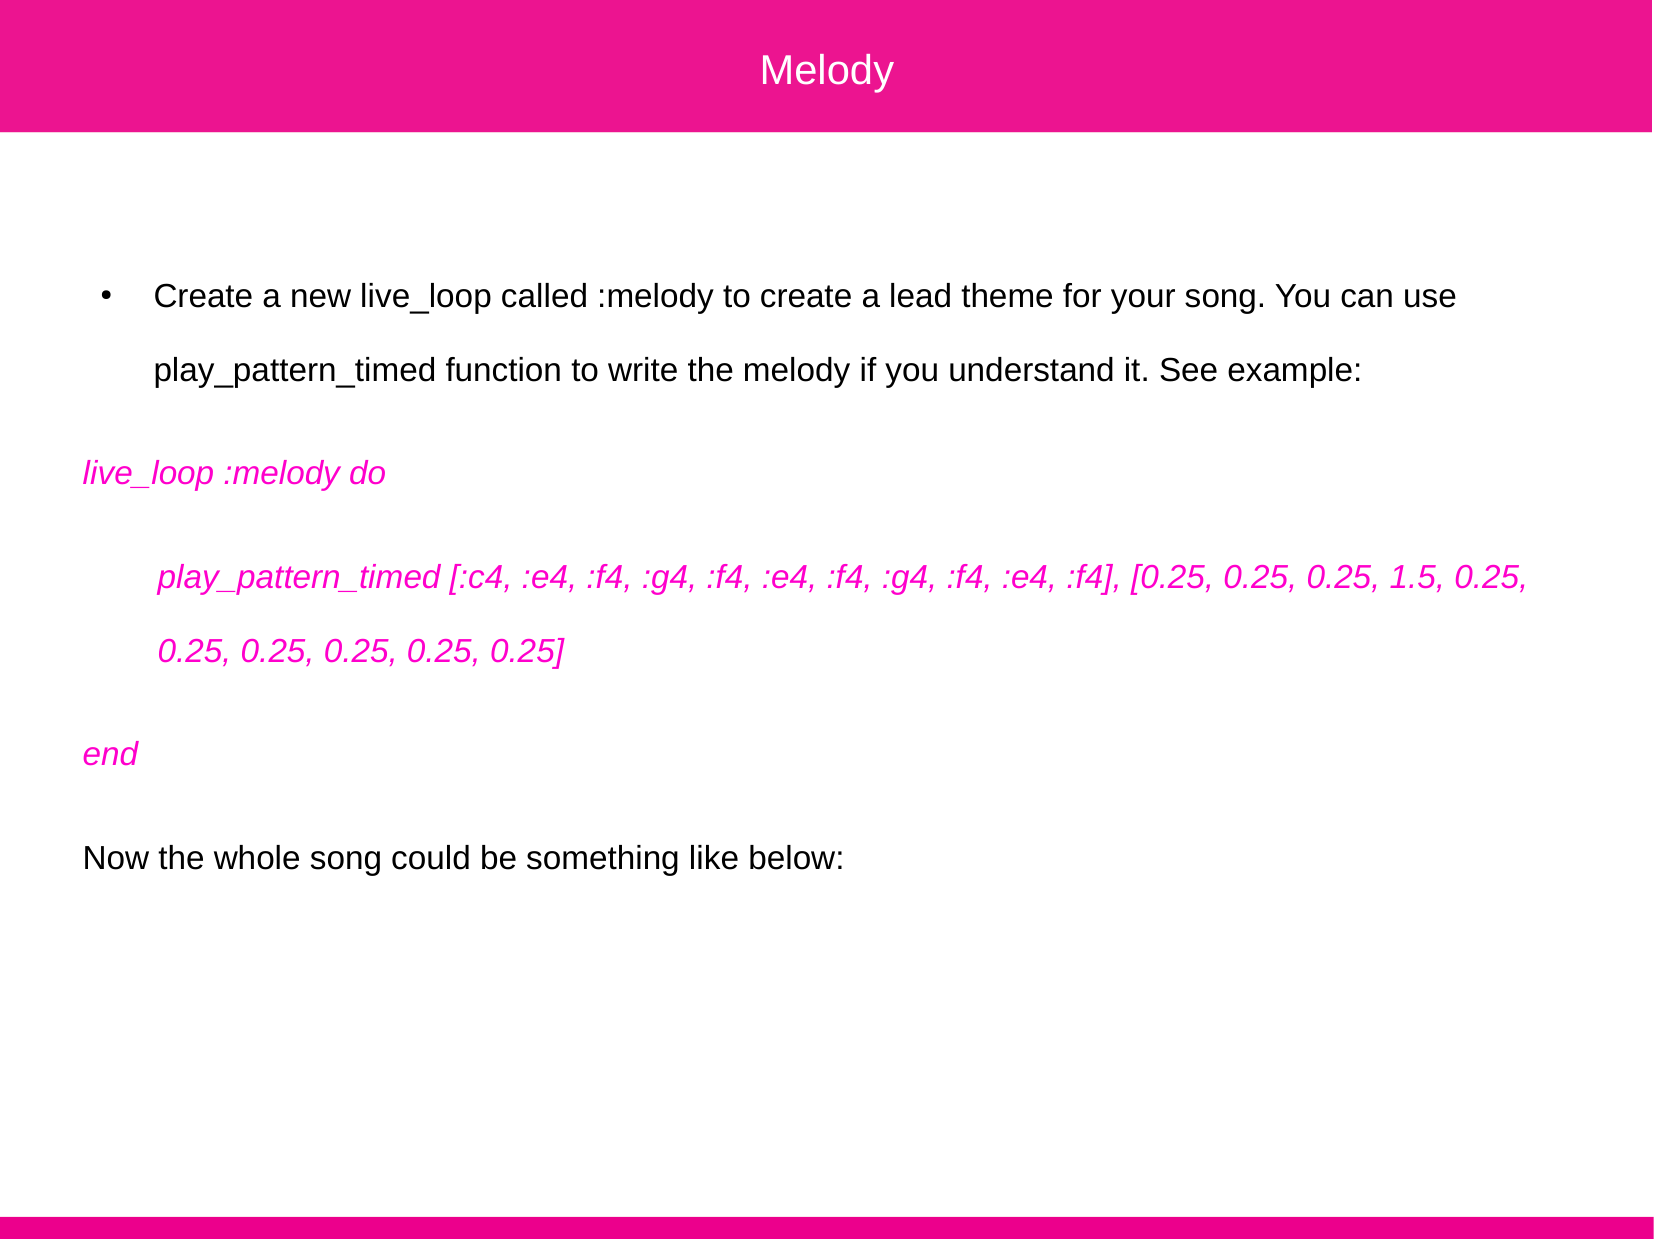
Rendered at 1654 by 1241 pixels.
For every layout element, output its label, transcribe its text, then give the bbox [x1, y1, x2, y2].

picture [0, 0, 1654, 1241]
list Create a new live_loop called :melody to create a lead theme for your song. You can use play_pattern_timed function to write the melody if you understand it. See example: live_loop :melody do play_pattern_timed [:c4, :e4, :f4, :g4, :f4, :e4, :f4, :g4, :f4, :e4, :f4], [0.25, 0.25, 0.25, 1.5, 0.25, 0.25, 0.25, 0.25, 0.25, 0.25] end Now the whole song could be something like below: [82, 240, 1571, 1006]
title Melody [82, 46, 1572, 94]
